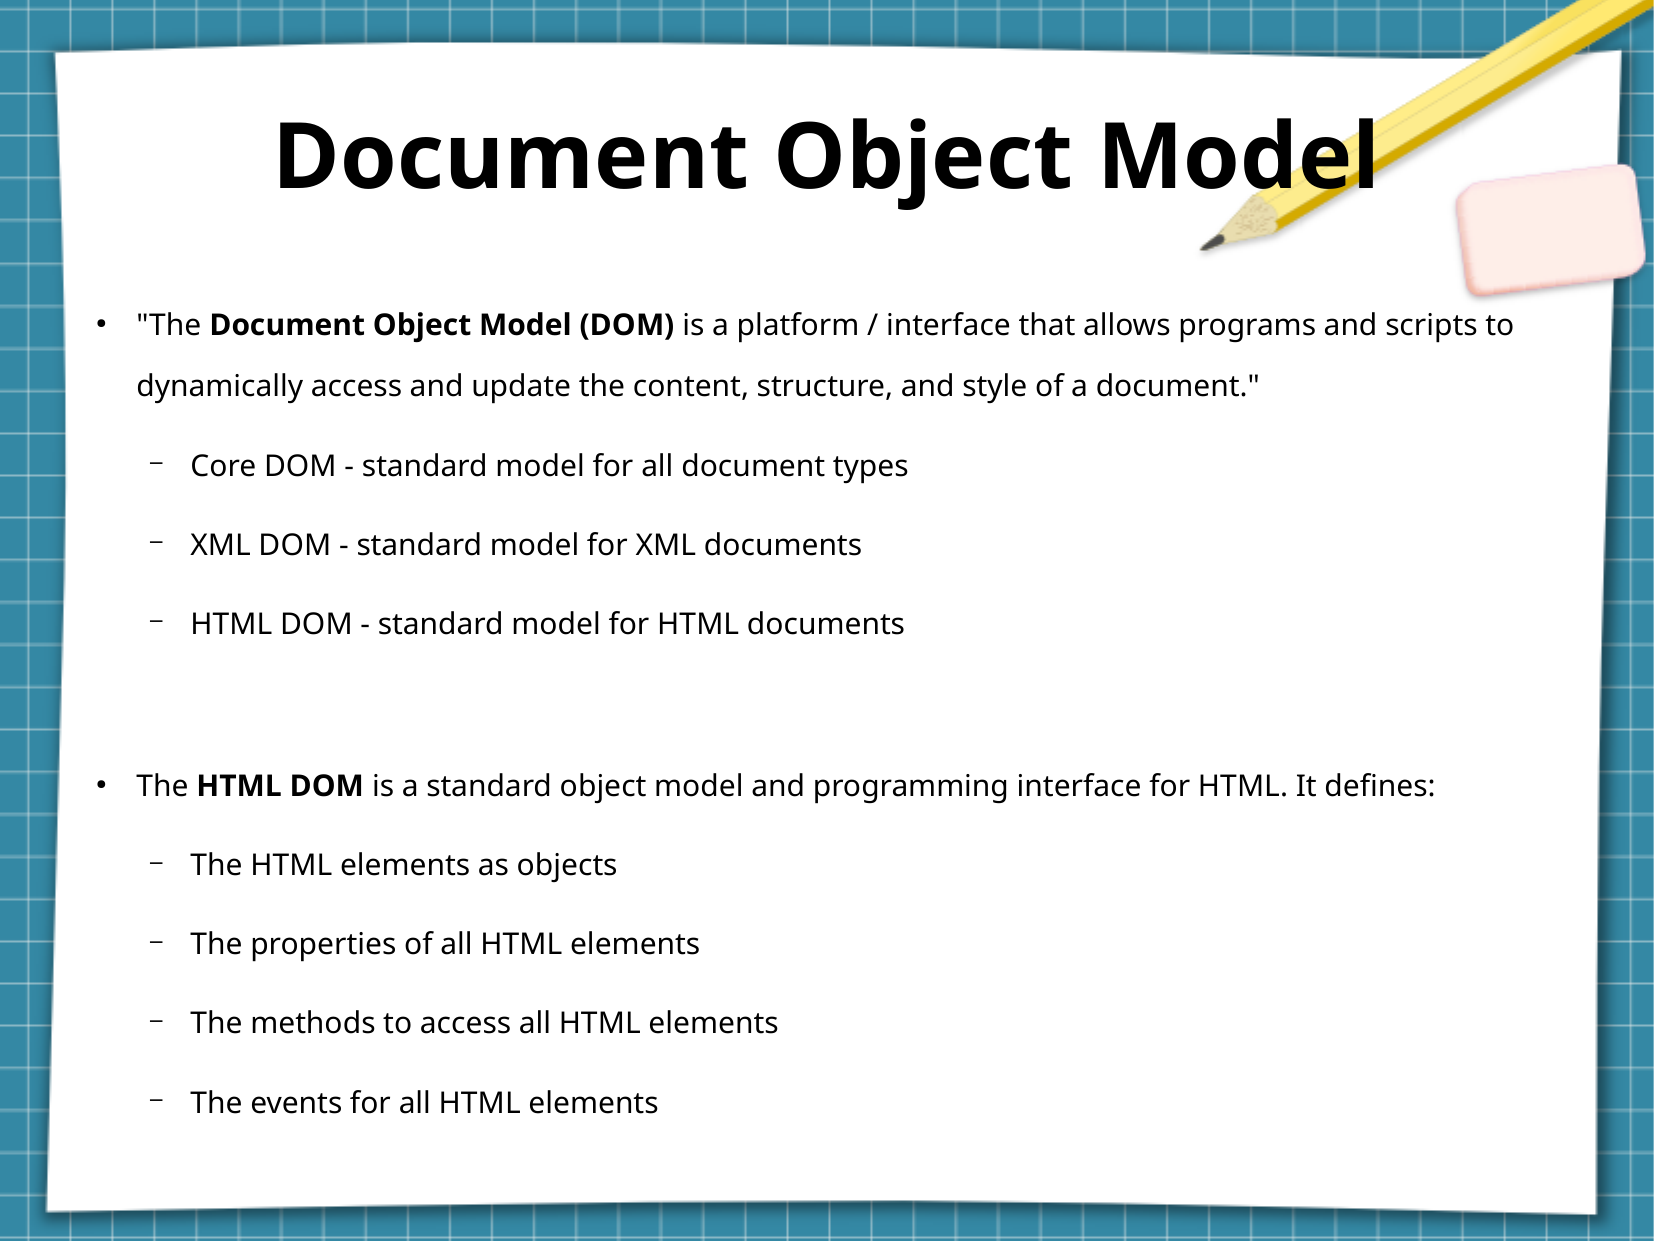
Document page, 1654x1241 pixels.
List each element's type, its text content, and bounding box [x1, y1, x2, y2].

picture [0, 0, 1654, 1241]
list "The Document Object Model (DOM) is a platform / interface that allows programs and scripts to dynamically access and update the content, structure, and style of a document." Core DOM - standard model for all document types XML DOM - standard model for XML documents HTML DOM - standard model for HTML documents The HTML DOM is a standard object model and programming interface for HTML. It defines: The HTML elements as objects The properties of all HTML elements The methods to access all HTML elements The events for all HTML elements [82, 283, 1571, 1134]
title Document Object Model [82, 49, 1571, 257]
